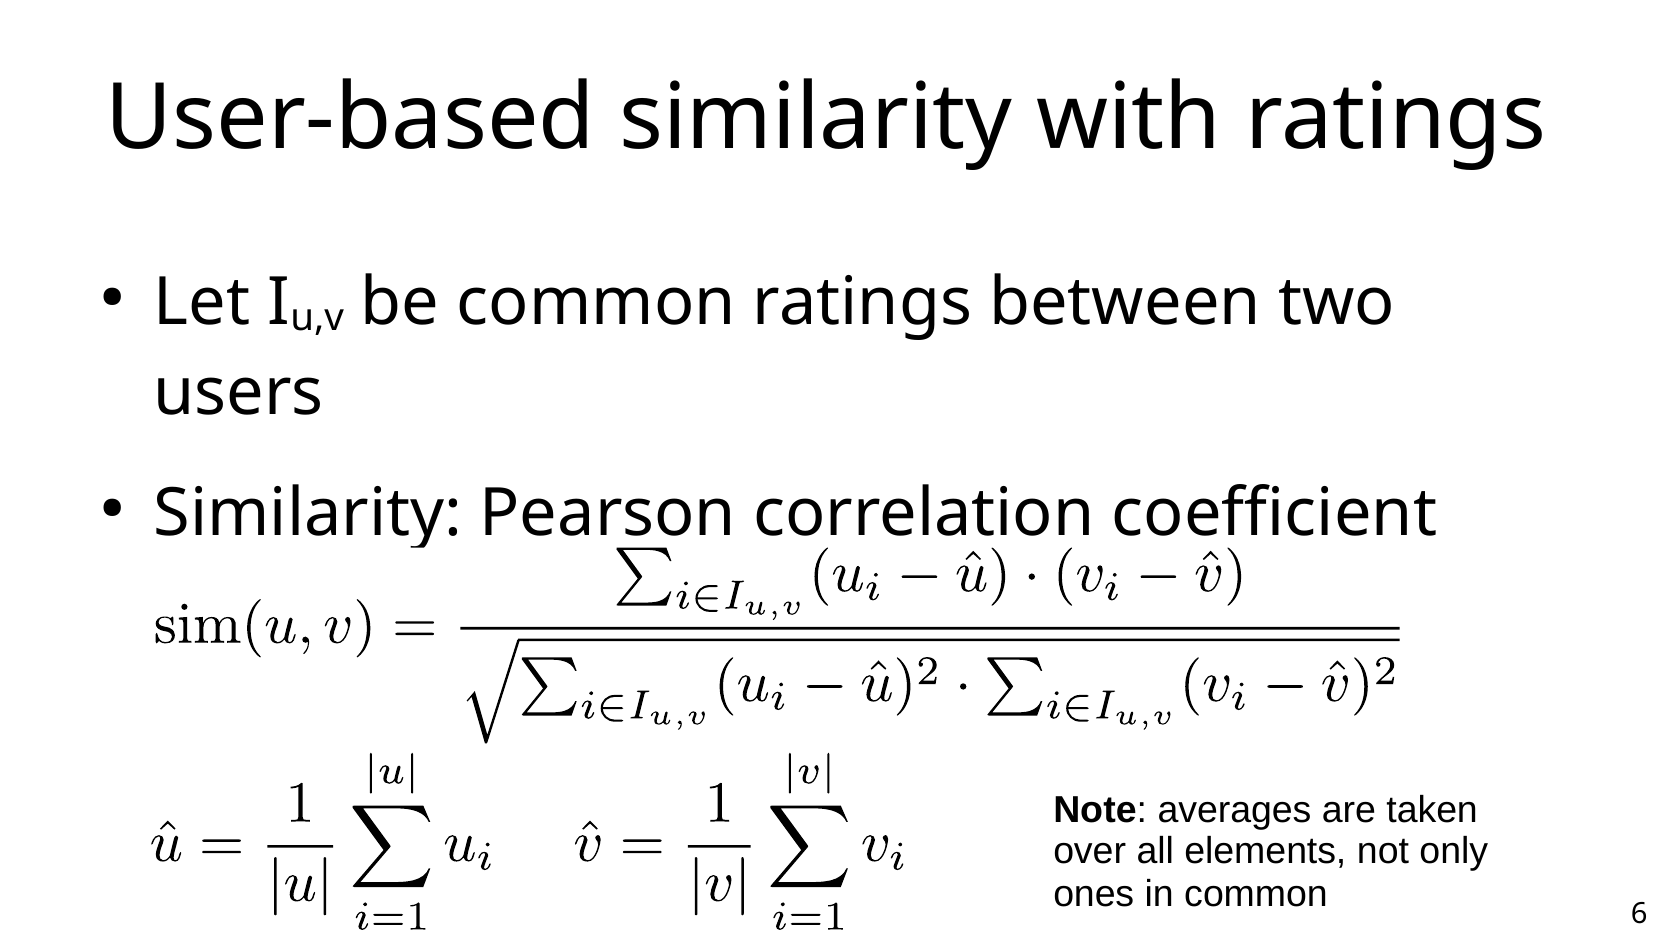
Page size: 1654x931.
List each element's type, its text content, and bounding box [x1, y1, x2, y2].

text_box [153, 547, 1400, 744]
list Let Iu,v be common ratings between two users Similarity: Pearson correlation coefficient [82, 253, 1571, 793]
text_box Note: averages are taken over all elements, not only ones in common [1038, 780, 1542, 922]
text_box [149, 752, 906, 930]
title User-based similarity with ratings [82, 1, 1571, 226]
